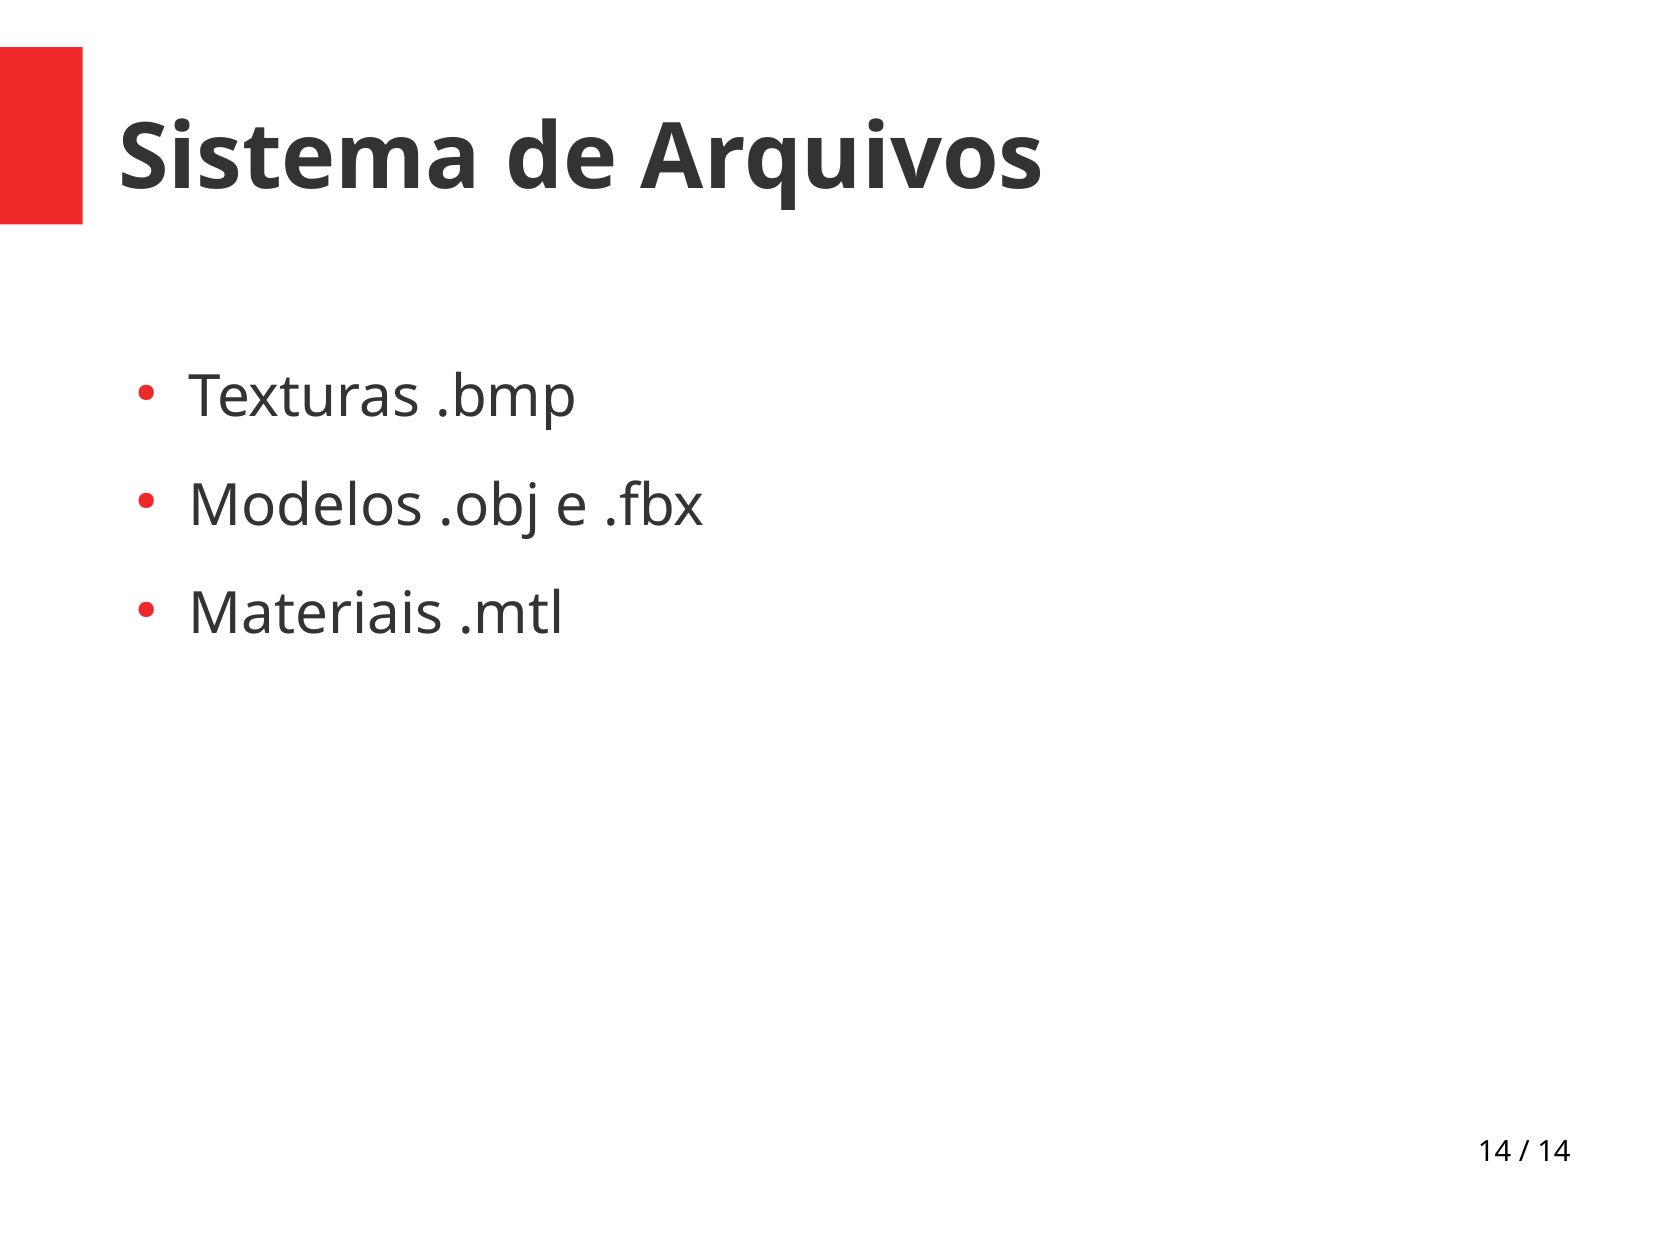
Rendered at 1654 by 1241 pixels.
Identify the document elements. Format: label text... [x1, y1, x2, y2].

list Texturas .bmp Modelos .obj e .fbx Materiais .mtl [118, 354, 1536, 1074]
title Sistema de Arquivos [118, 49, 1571, 257]
